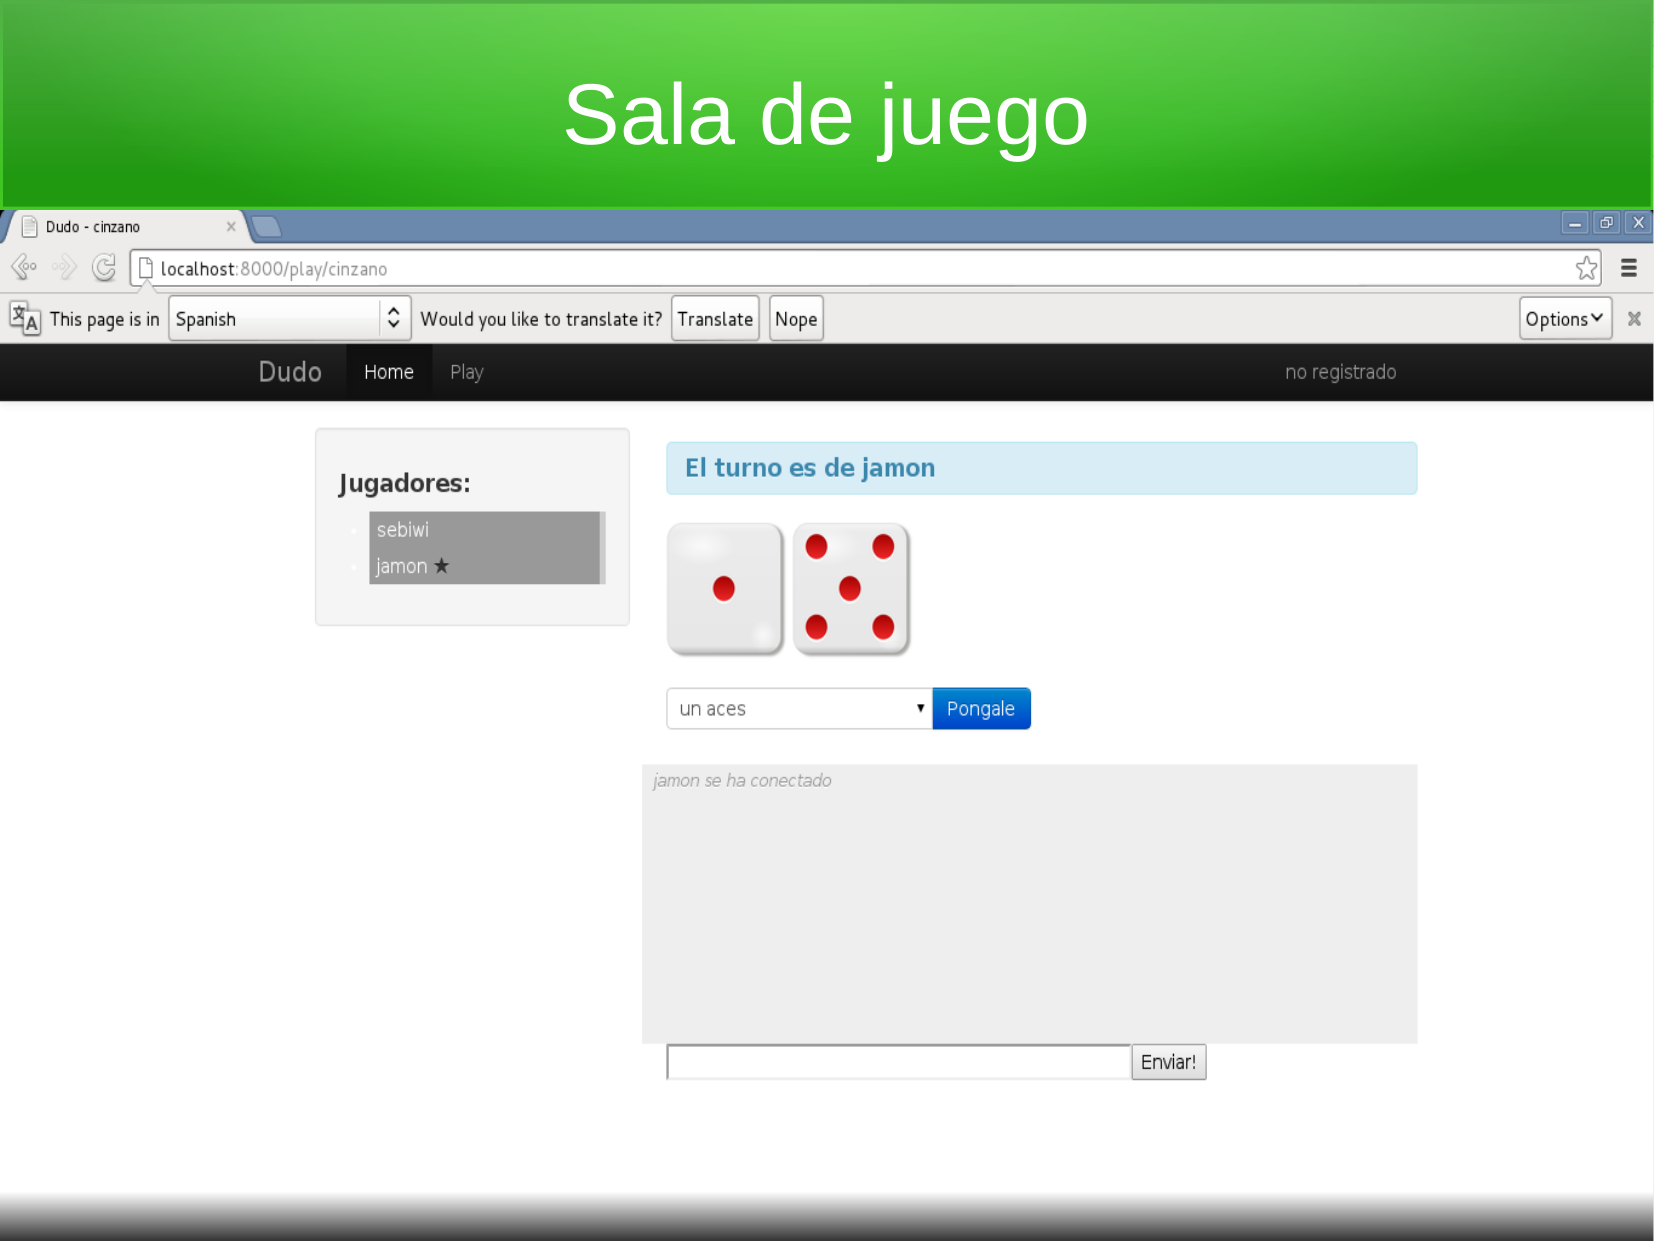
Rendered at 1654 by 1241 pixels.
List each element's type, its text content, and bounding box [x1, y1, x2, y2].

title Sala de juego [82, 49, 1571, 179]
picture [0, 210, 1654, 1241]
